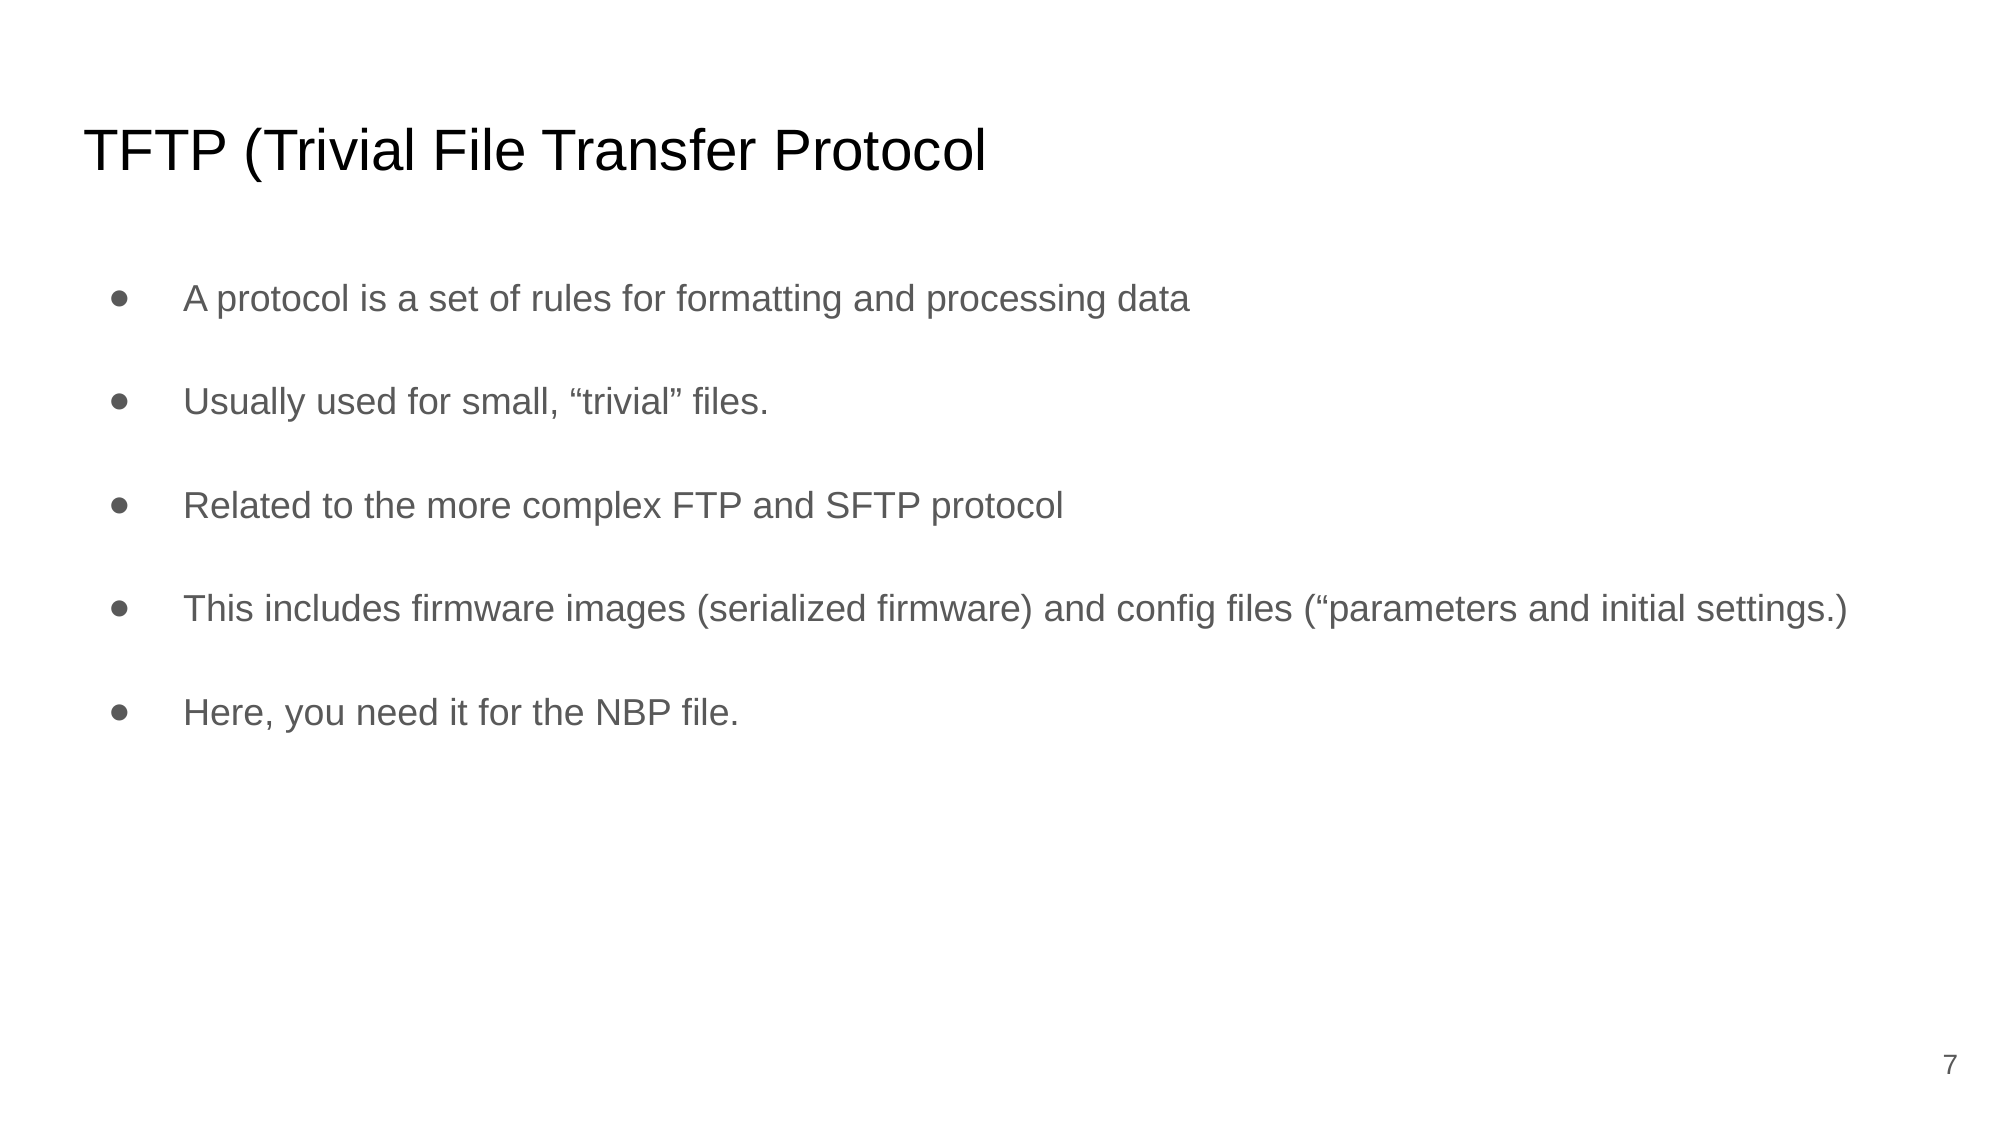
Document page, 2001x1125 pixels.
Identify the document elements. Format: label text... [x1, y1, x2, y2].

slide_number <number> [1853, 1019, 1974, 1106]
list A protocol is a set of rules for formatting and processing data Usually used for small, “trivial” files. Related to the more complex FTP and SFTP protocol This includes firmware images (serialized firmware) and config files (“parameters and initial settings.) Here, you need it for the NBP file. [68, 252, 1932, 1000]
title TFTP (Trivial File Transfer Protocol [68, 97, 1932, 223]
